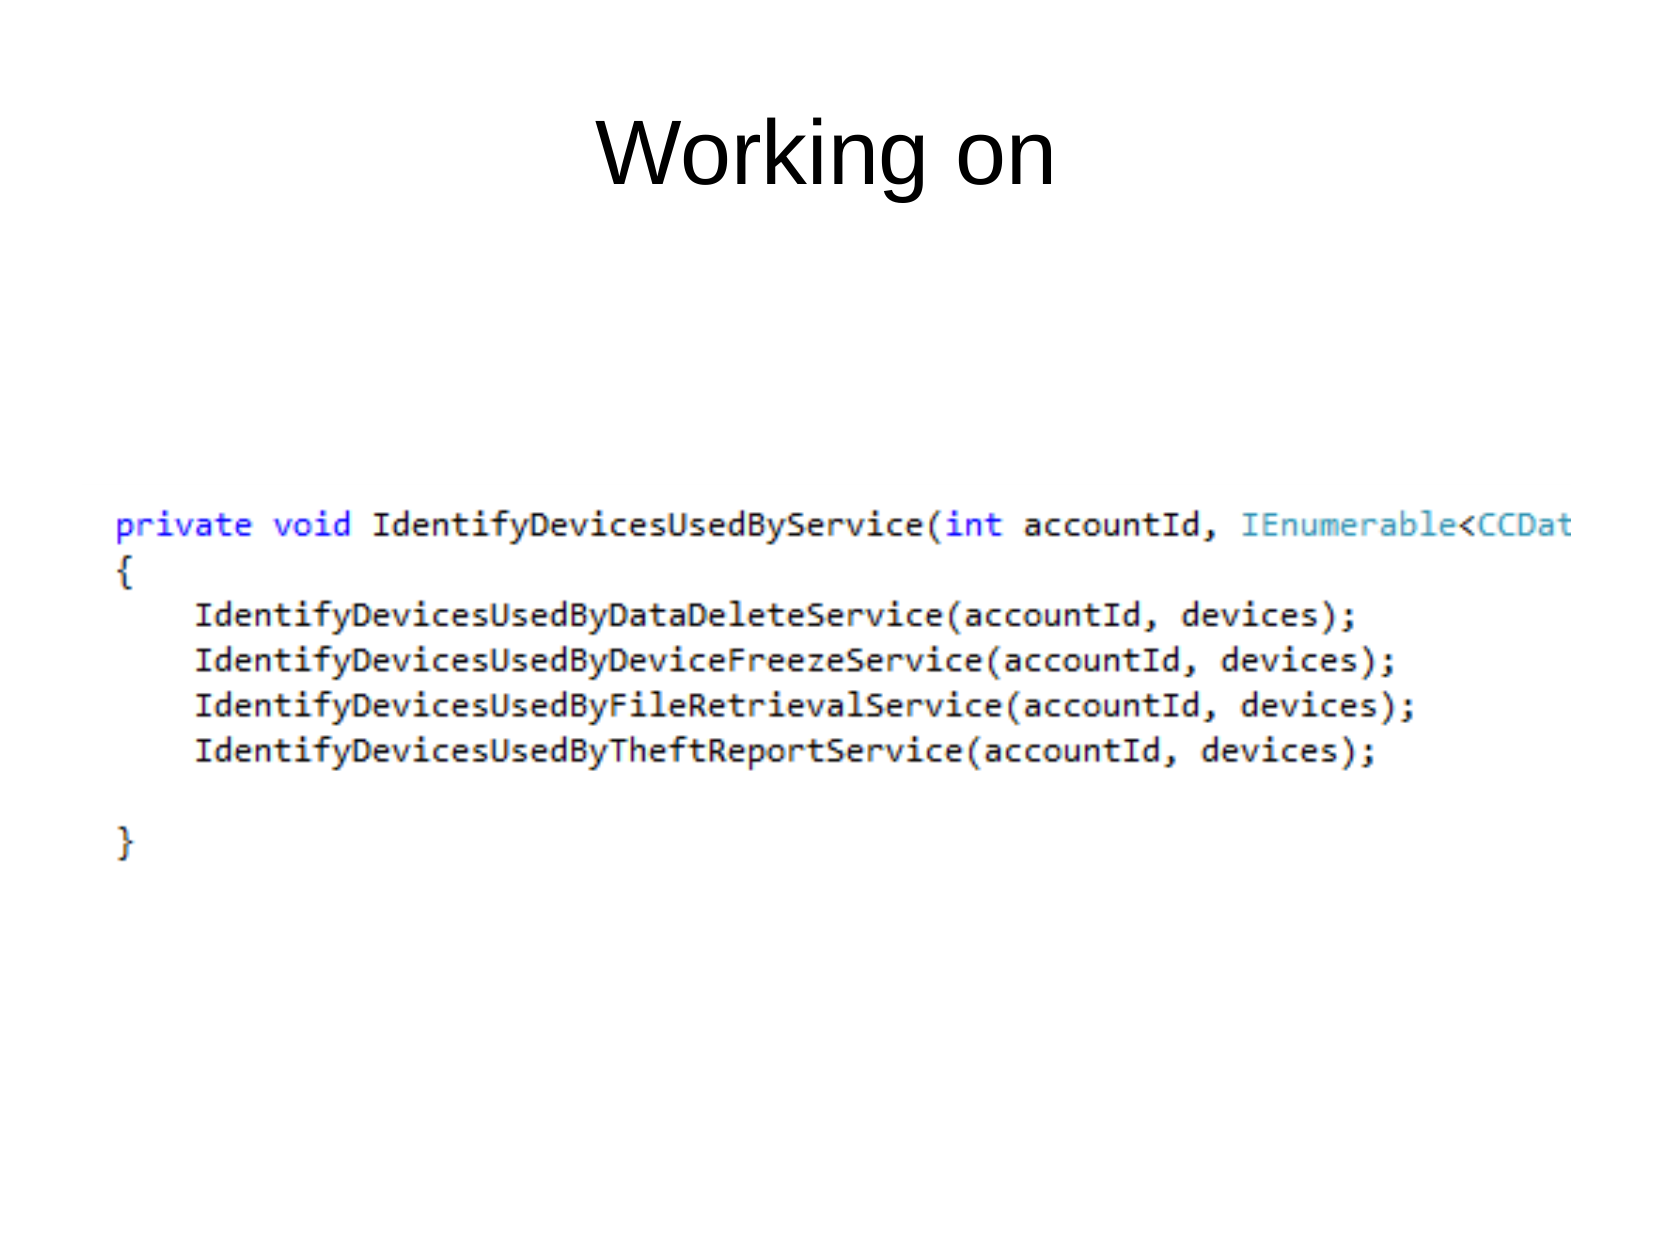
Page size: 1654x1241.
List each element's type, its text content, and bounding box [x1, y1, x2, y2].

title Working on [82, 49, 1571, 257]
picture [82, 483, 1571, 915]
